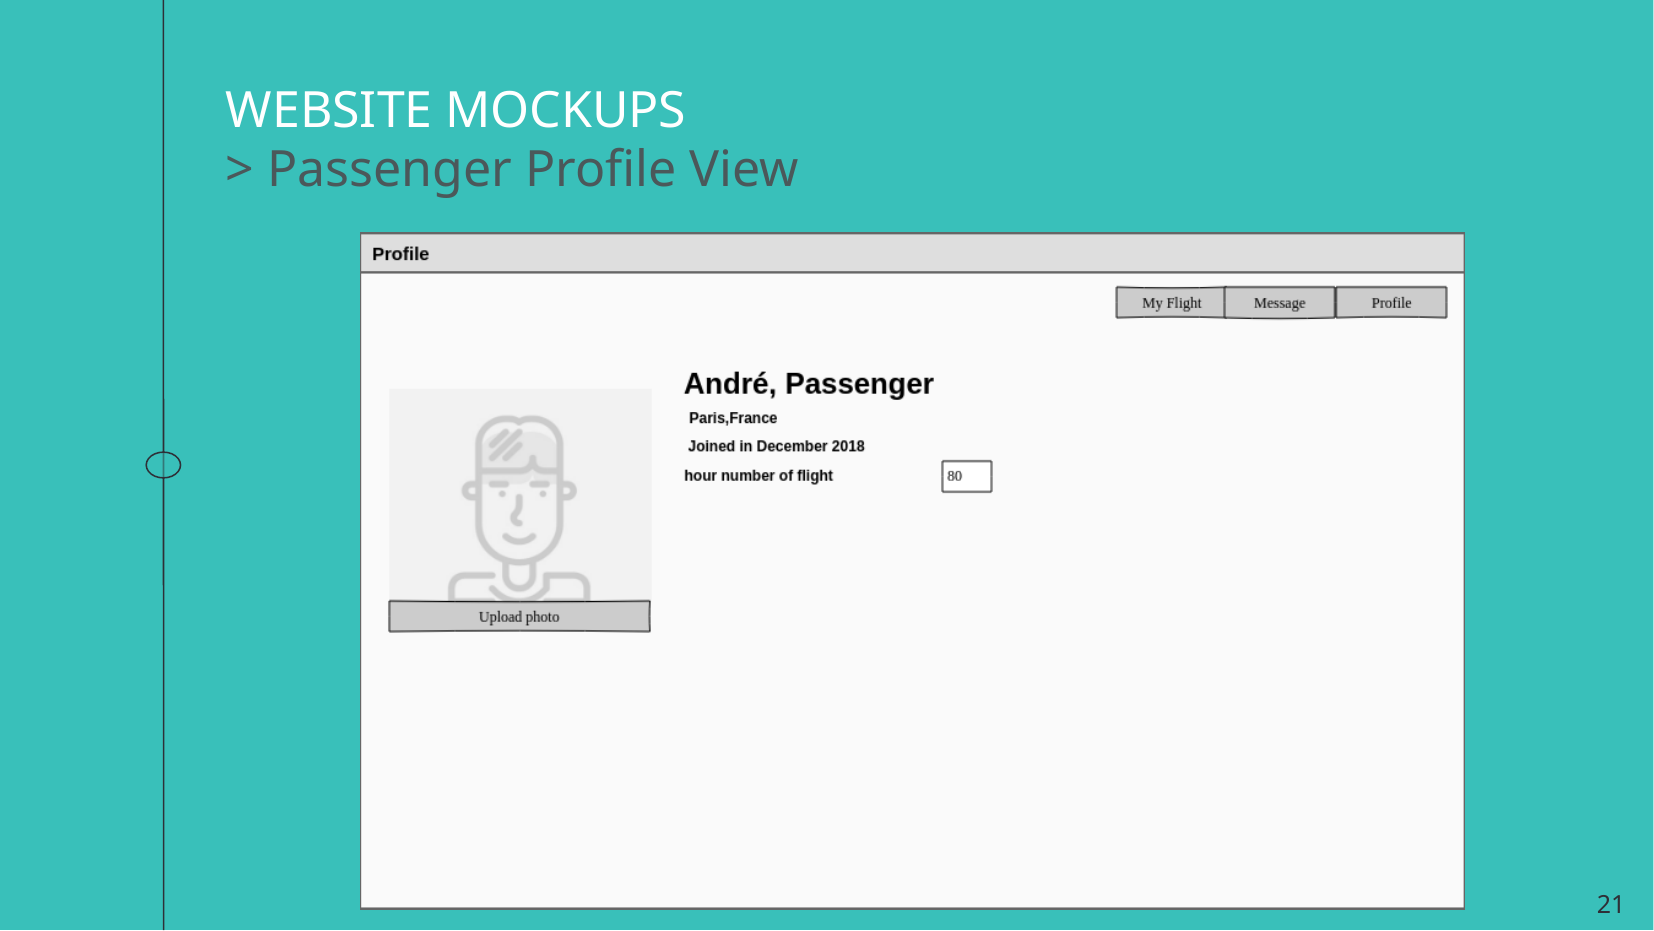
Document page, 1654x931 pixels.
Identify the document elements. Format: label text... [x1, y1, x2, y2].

title > Passenger Profile View [210, 153, 1451, 212]
picture [360, 232, 1465, 910]
slide_number <numéro> [1541, 873, 1641, 931]
title WEBSITE MOCKUPS [210, 90, 1451, 153]
